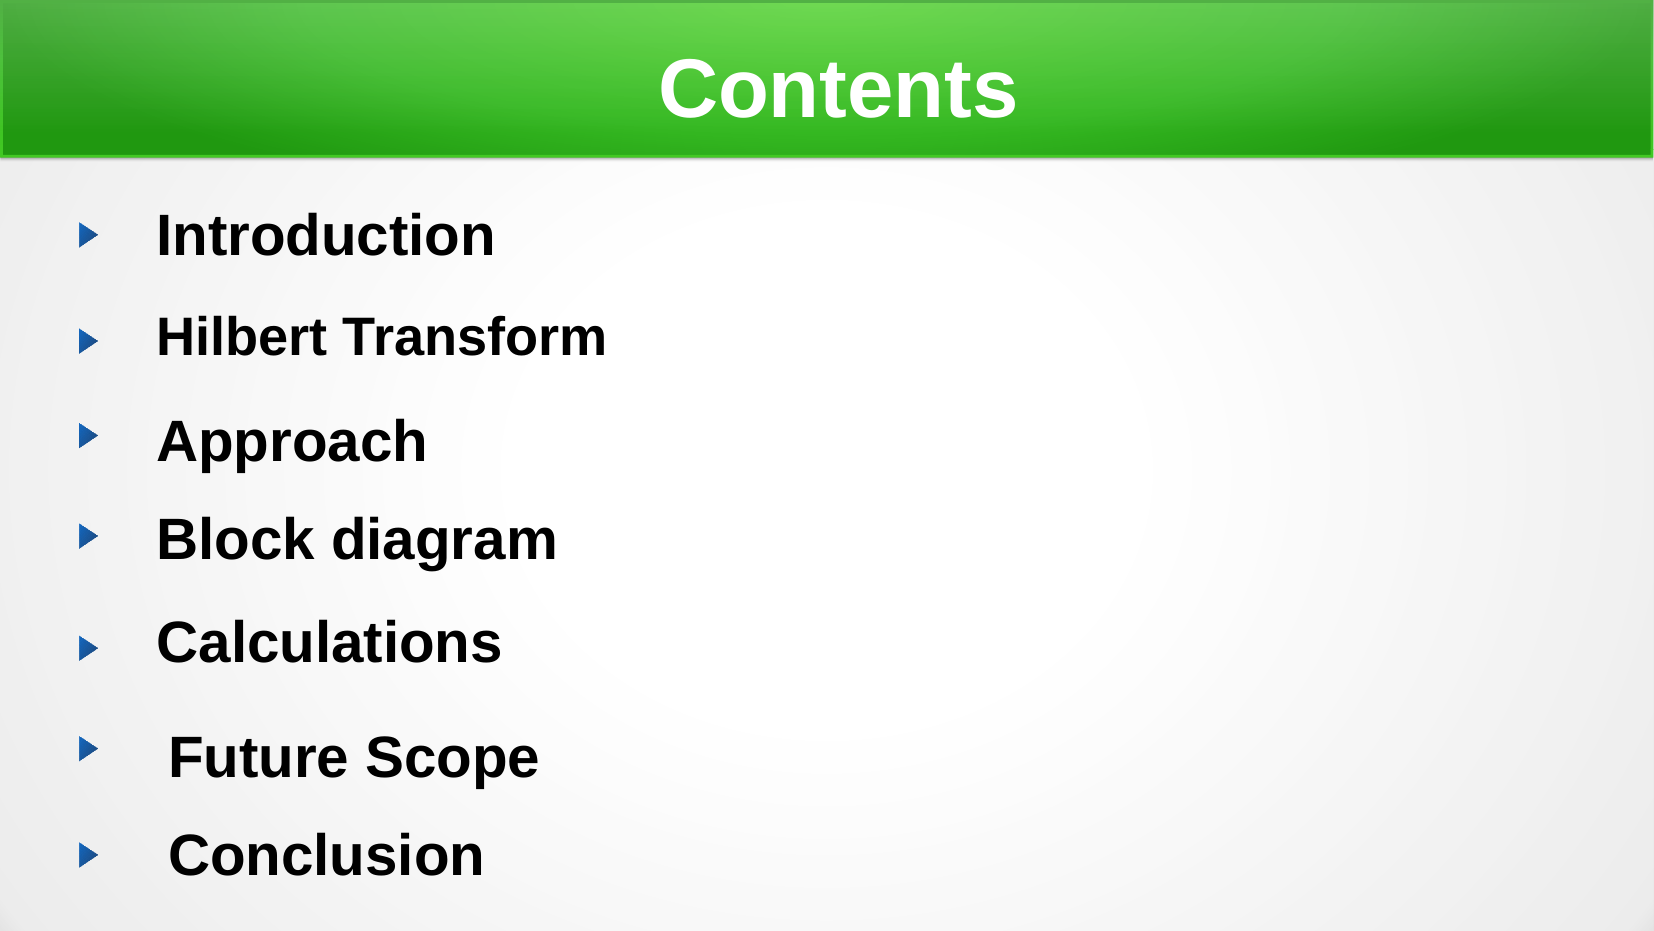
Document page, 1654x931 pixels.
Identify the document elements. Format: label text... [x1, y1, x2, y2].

picture [78, 634, 99, 662]
title Contents [82, 35, 1571, 142]
picture [78, 841, 99, 869]
text_box Future Scope [153, 717, 756, 798]
text_box Approach [141, 401, 567, 482]
text_box Block diagram [141, 499, 756, 591]
picture [78, 327, 99, 355]
text_box Conclusion [153, 814, 567, 895]
picture [78, 735, 99, 762]
picture [78, 221, 99, 249]
picture [78, 522, 99, 550]
picture [78, 422, 99, 449]
text_box Introduction [141, 194, 520, 275]
text_box Calculations [141, 602, 863, 683]
text_box Hilbert Transform [141, 298, 648, 375]
